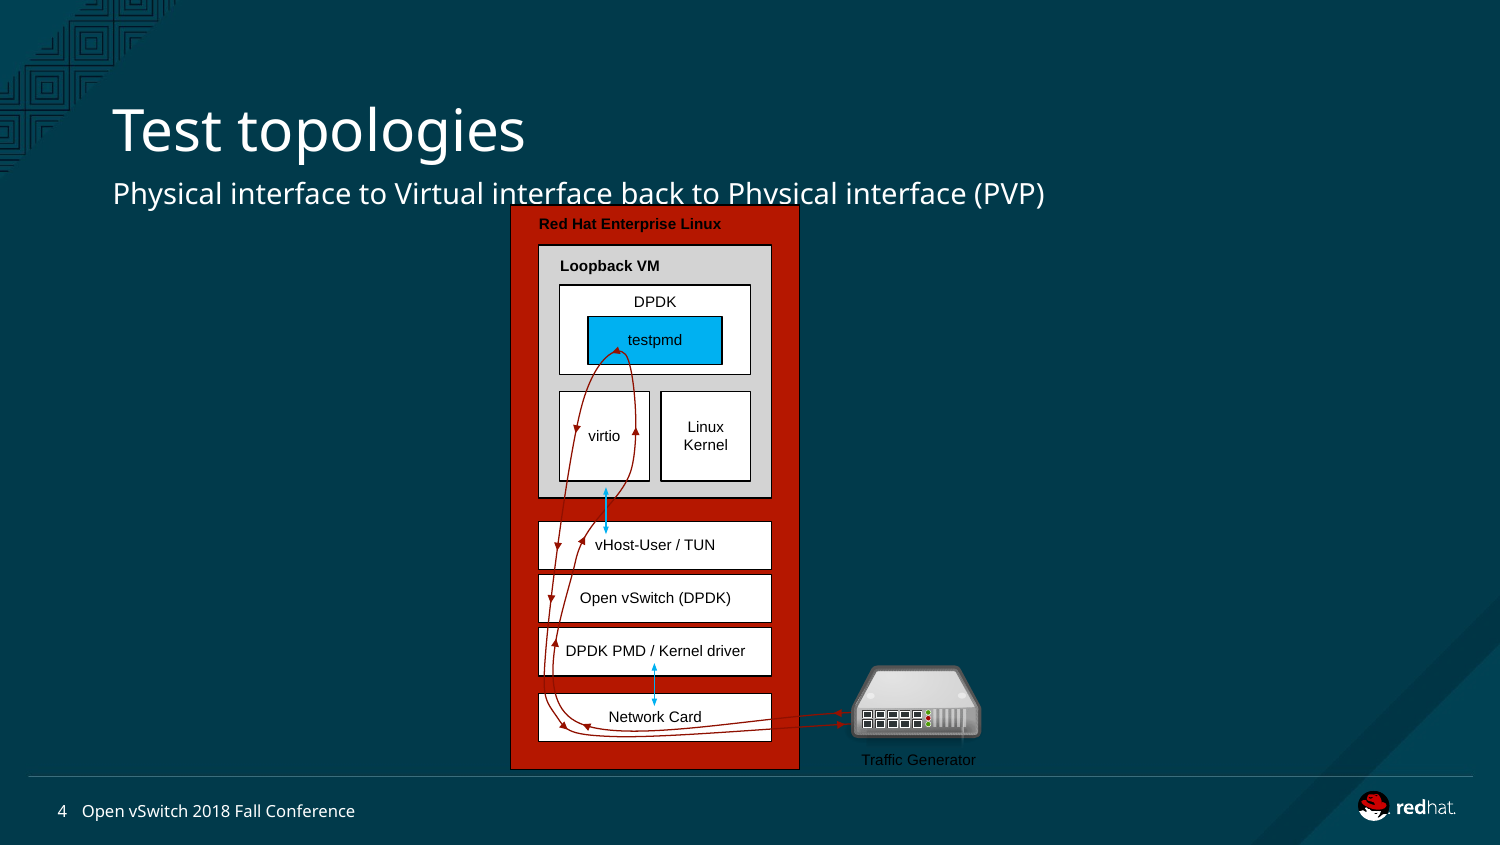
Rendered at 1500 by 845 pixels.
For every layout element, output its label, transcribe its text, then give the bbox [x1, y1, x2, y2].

picture [849, 666, 981, 741]
picture [511, 202, 799, 769]
subtitle Physical interface to Virtual interface back to Physical interface (PVP) [112, 173, 1388, 237]
title Test topologies [112, 0, 1388, 169]
picture [99, 38, 103, 49]
